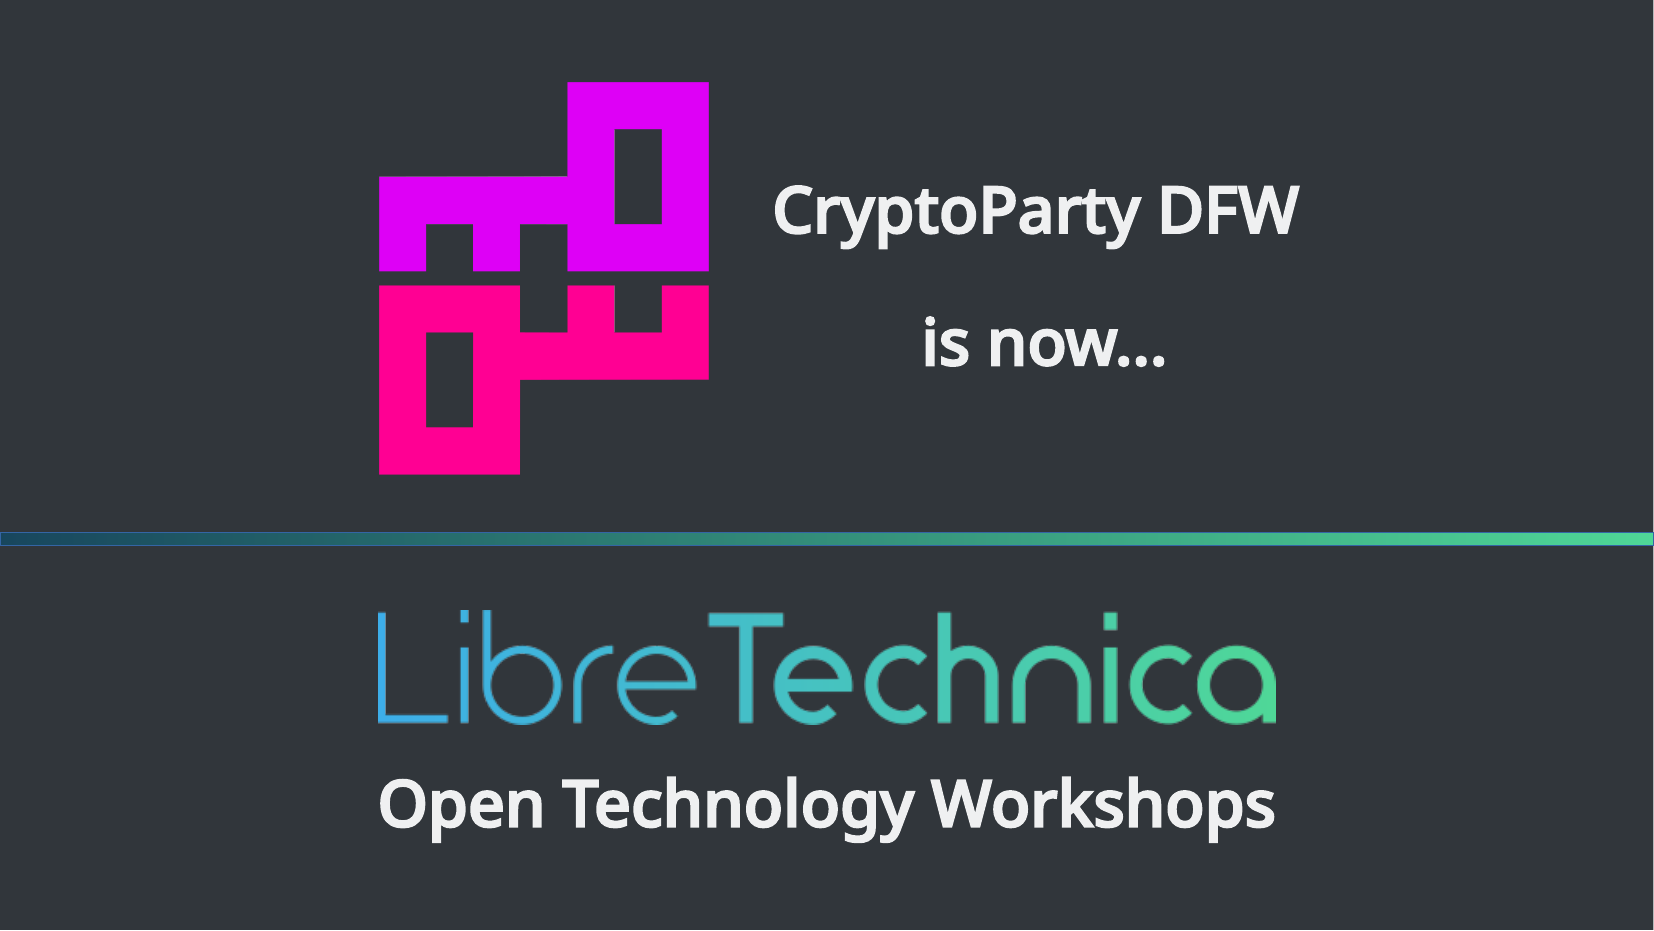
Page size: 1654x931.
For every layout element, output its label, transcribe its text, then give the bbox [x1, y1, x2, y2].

text_box [0, 532, 1654, 546]
title Open Technology Workshops [0, 731, 1654, 916]
picture [367, 70, 720, 486]
picture [403, 923, 1247, 931]
picture [378, 610, 1276, 725]
title CryptoParty DFW is now... [738, 137, 1351, 402]
